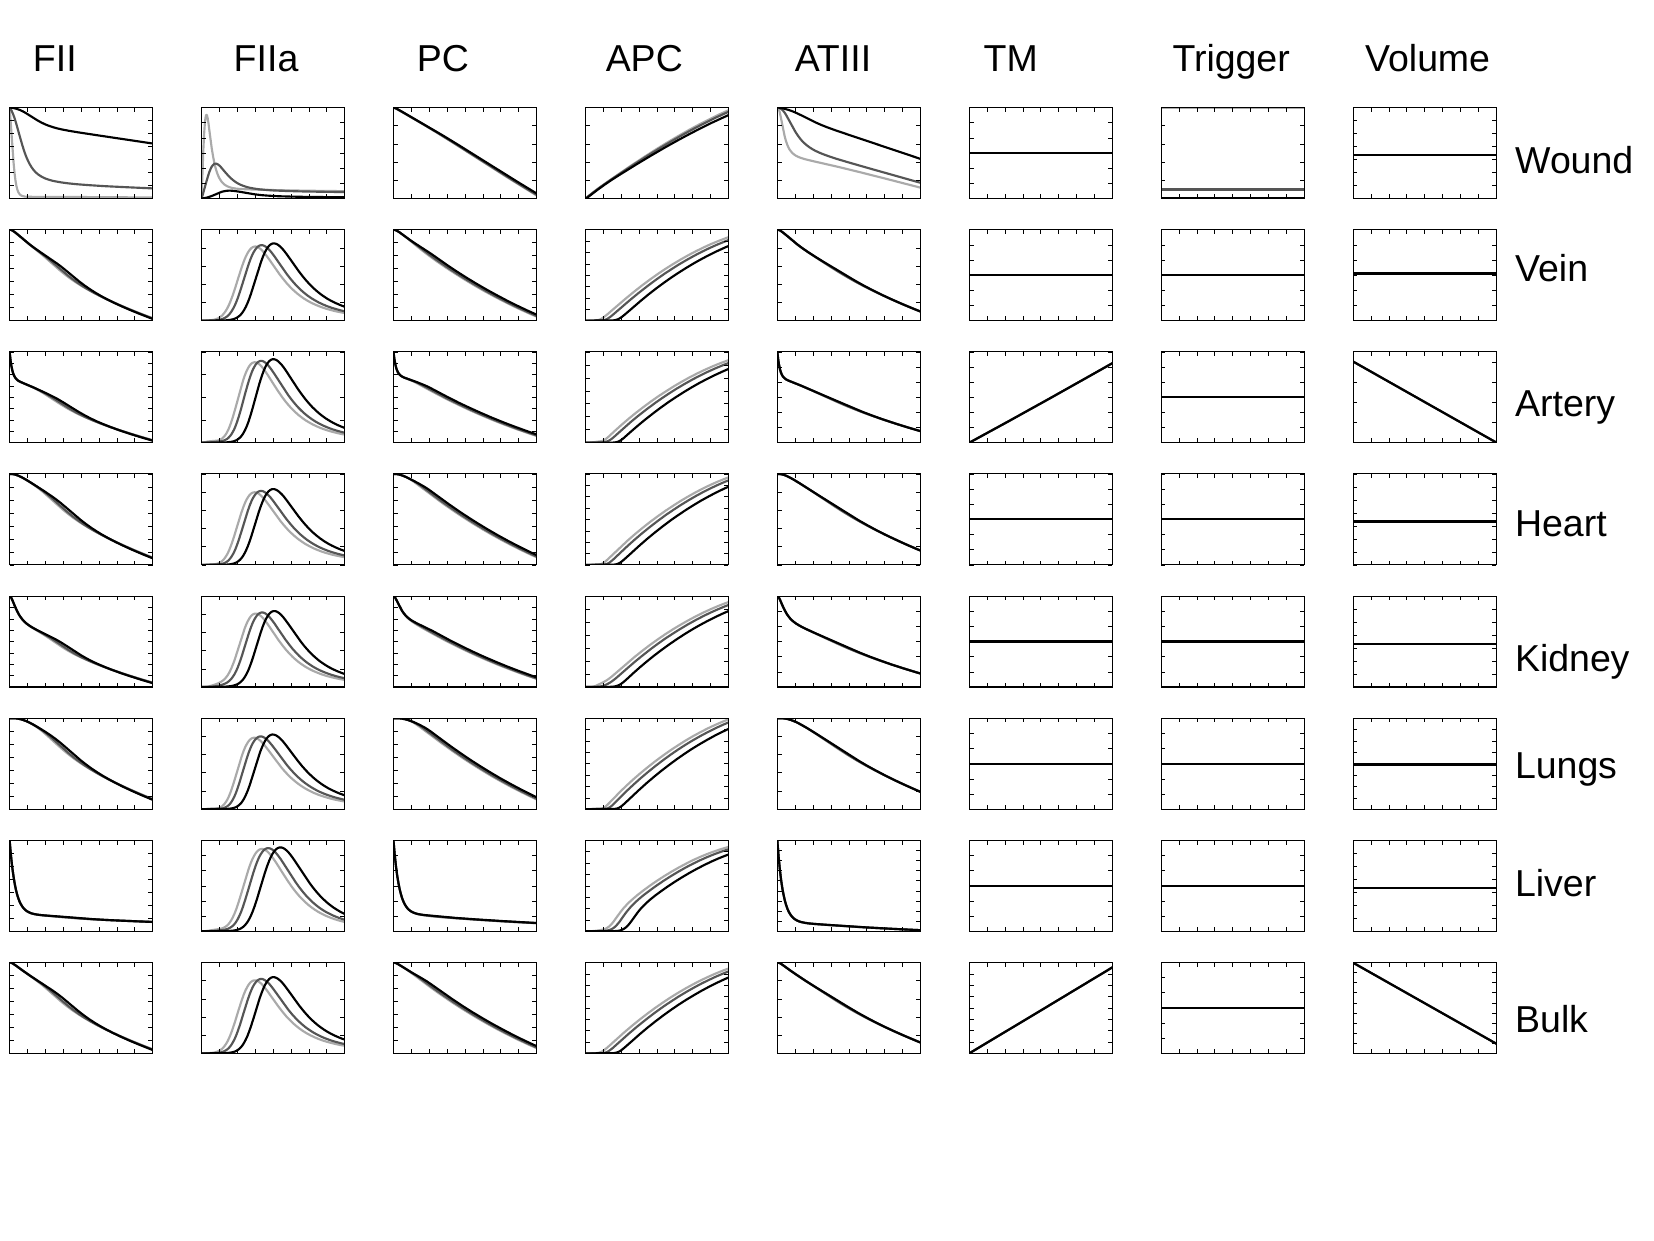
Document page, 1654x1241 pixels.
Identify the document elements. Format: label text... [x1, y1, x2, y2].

text_box Trigger [1157, 30, 1320, 127]
text_box FII [18, 30, 142, 99]
text_box ATIII [780, 30, 904, 99]
text_box Wound [1500, 131, 1654, 229]
text_box Liver [1500, 855, 1625, 916]
text_box APC [591, 30, 715, 99]
text_box Volume [1350, 30, 1513, 127]
text_box PC [402, 30, 526, 99]
text_box TM [968, 30, 1093, 99]
text_box Bulk [1500, 991, 1625, 1052]
picture [0, 89, 1515, 1081]
text_box Lungs [1500, 737, 1651, 834]
text_box Kidney [1500, 629, 1651, 727]
text_box FIIa [218, 30, 343, 99]
text_box Heart [1500, 495, 1625, 556]
text_box Vein [1500, 240, 1625, 301]
text_box Artery [1500, 374, 1654, 513]
